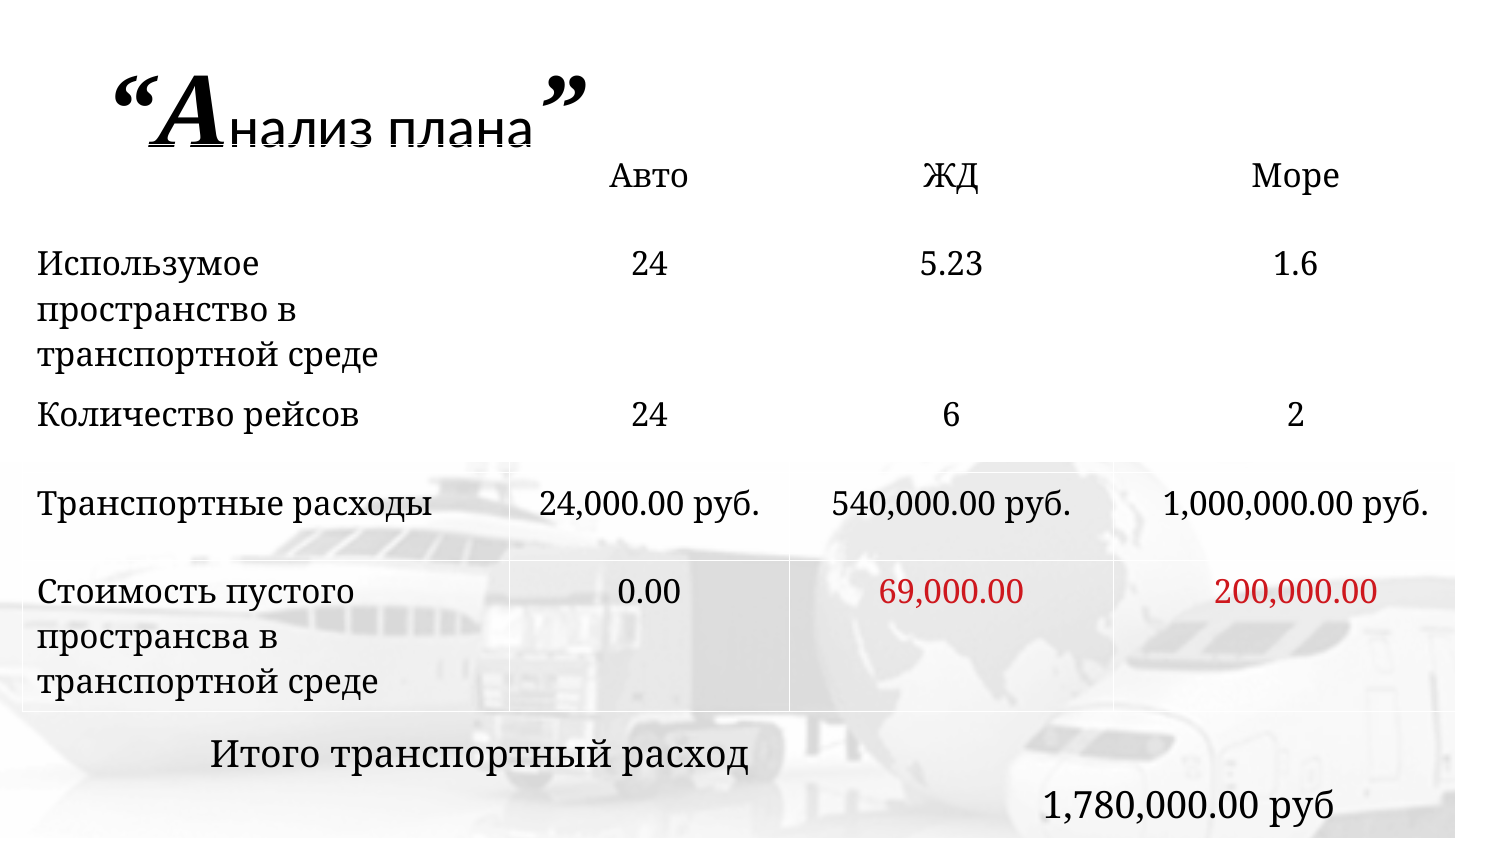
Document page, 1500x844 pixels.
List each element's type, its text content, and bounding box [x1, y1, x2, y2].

table_cell 24,000.00 руб. [510, 473, 789, 560]
table_cell 1.6 [1114, 233, 1478, 384]
table_cell 200,000.00 [1114, 561, 1478, 711]
table_cell 0.00 [510, 561, 789, 711]
table_header Авто [510, 145, 789, 232]
table_header [23, 145, 509, 232]
table_cell 2 [1114, 385, 1478, 472]
table_cell 24 [510, 233, 789, 384]
table_cell 24 [510, 385, 789, 472]
table_cell Использумое пространство в транспортной среде [23, 233, 509, 384]
text_box Итого транспортный расход 1,780,000.00 руб [195, 720, 1351, 821]
table_header Море [1114, 145, 1478, 232]
table_cell Транспортные расходы [23, 473, 509, 560]
table_cell Стоимость пустого пространсва в транспортной среде [23, 561, 509, 711]
table_header ЖД [790, 145, 1113, 232]
table_cell Количество рейсов [23, 385, 509, 472]
table_cell 540,000.00 руб. [790, 473, 1113, 560]
table_cell 1,000,000.00 руб. [1114, 473, 1478, 560]
table_cell 69,000.00 [790, 561, 1113, 711]
table_cell 6 [790, 385, 1113, 472]
table_cell 5.23 [790, 233, 1113, 384]
text_box “Анализ плана” [90, 33, 762, 144]
picture [0, 462, 1456, 838]
